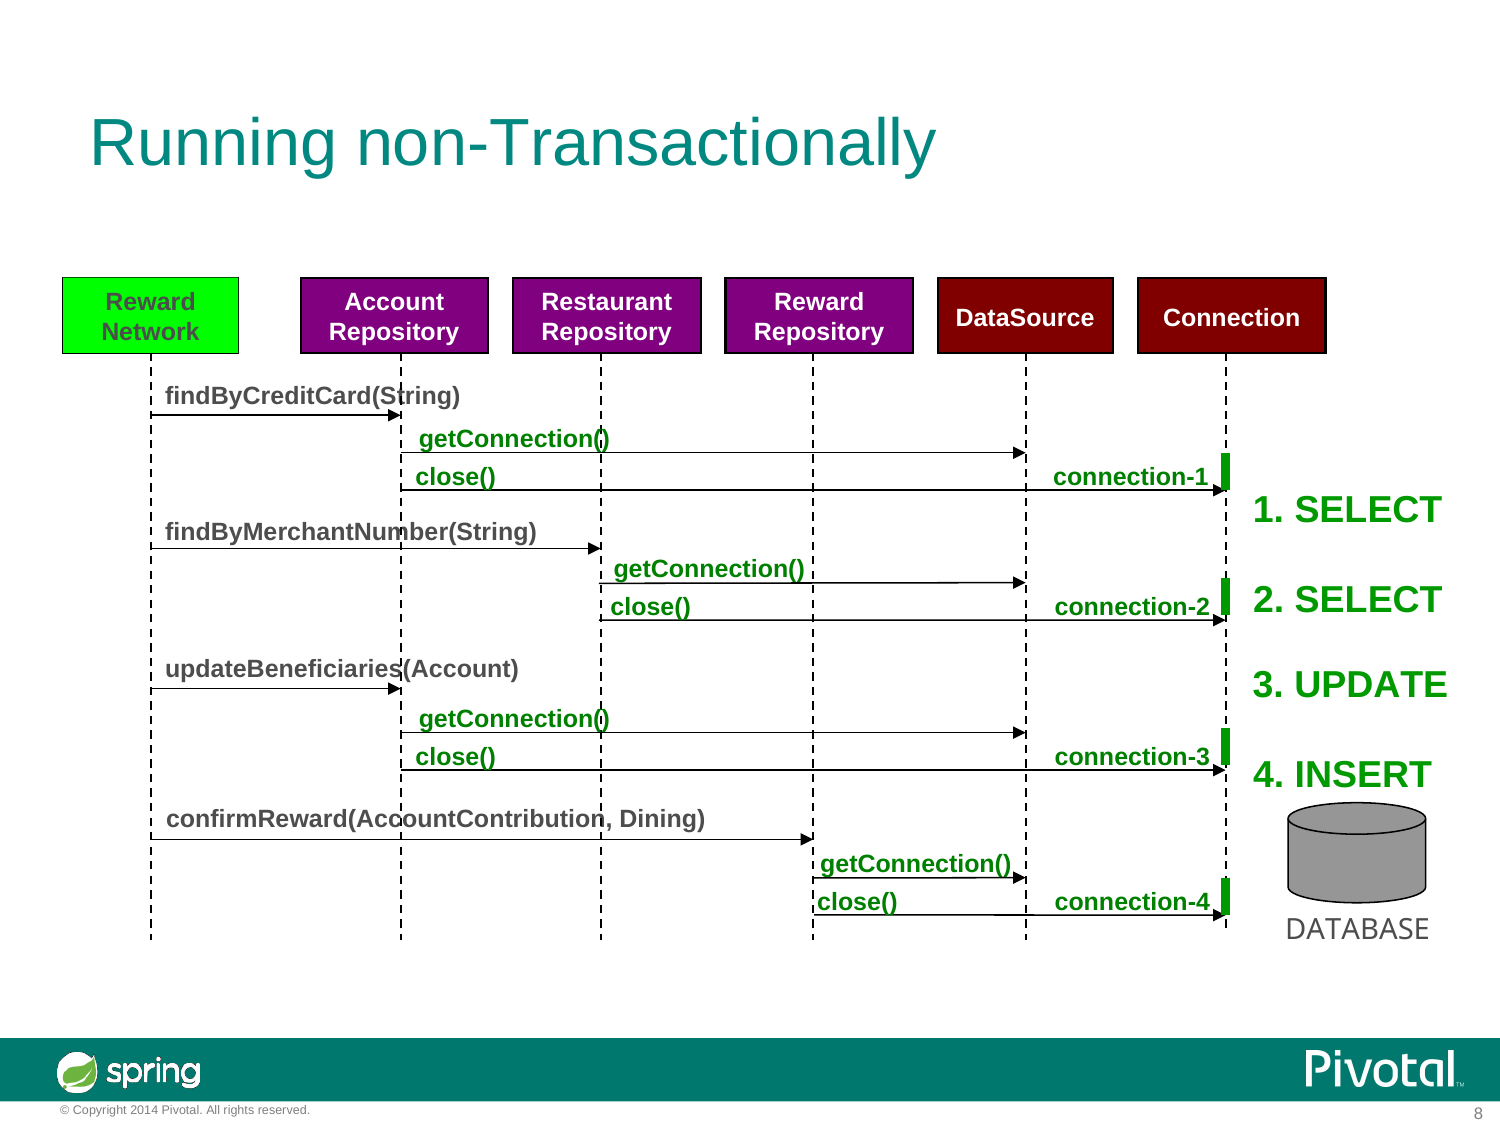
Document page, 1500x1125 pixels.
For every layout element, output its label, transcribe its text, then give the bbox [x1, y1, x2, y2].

text_box connection-4 [1039, 877, 1226, 924]
text_box Connection [1138, 293, 1326, 339]
text_box 4. INSERT [1238, 742, 1448, 803]
text_box Account Repository [300, 277, 489, 353]
text_box getConnection() [403, 415, 626, 452]
text_box findByMerchantNumber(String) [150, 507, 553, 554]
text_box 1. SELECT [1238, 477, 1464, 539]
text_box connection-3 [1039, 732, 1226, 779]
text_box getConnection() [805, 840, 1027, 886]
text_box getConnection() [512, 453, 626, 461]
text_box close() [802, 877, 913, 924]
text_box close() [400, 453, 512, 499]
text_box DATABASE [1270, 902, 1446, 954]
text_box close() [595, 582, 706, 629]
text_box DataSource [937, 293, 1114, 339]
picture [1306, 1050, 1464, 1087]
text_box 3. UPDATE [1237, 652, 1464, 714]
text_box [1288, 802, 1426, 903]
text_box Reward Repository [725, 277, 914, 353]
text_box findByCreditCard(String) [150, 371, 476, 418]
text_box [1137, 277, 1326, 353]
text_box connection-2 [1039, 582, 1226, 629]
text_box 2. SELECT [1238, 567, 1458, 628]
text_box getConnection() [512, 733, 626, 741]
text_box Reward Network [63, 277, 239, 353]
text_box updateBeneficiaries(Account) [150, 645, 535, 691]
text_box getConnection() [598, 545, 821, 582]
text_box Restaurant Repository [513, 277, 701, 353]
text_box confirmReward(AccountContribution, Dining) [151, 795, 722, 841]
title Running non-Transactionally [75, 44, 1426, 233]
text_box getConnection() [706, 584, 821, 591]
text_box connection-1 [1038, 452, 1224, 499]
picture [32, 1041, 210, 1103]
text_box close() [400, 733, 512, 779]
text_box getConnection() [403, 695, 626, 732]
text_box [937, 339, 1113, 353]
text_box [937, 277, 1113, 293]
